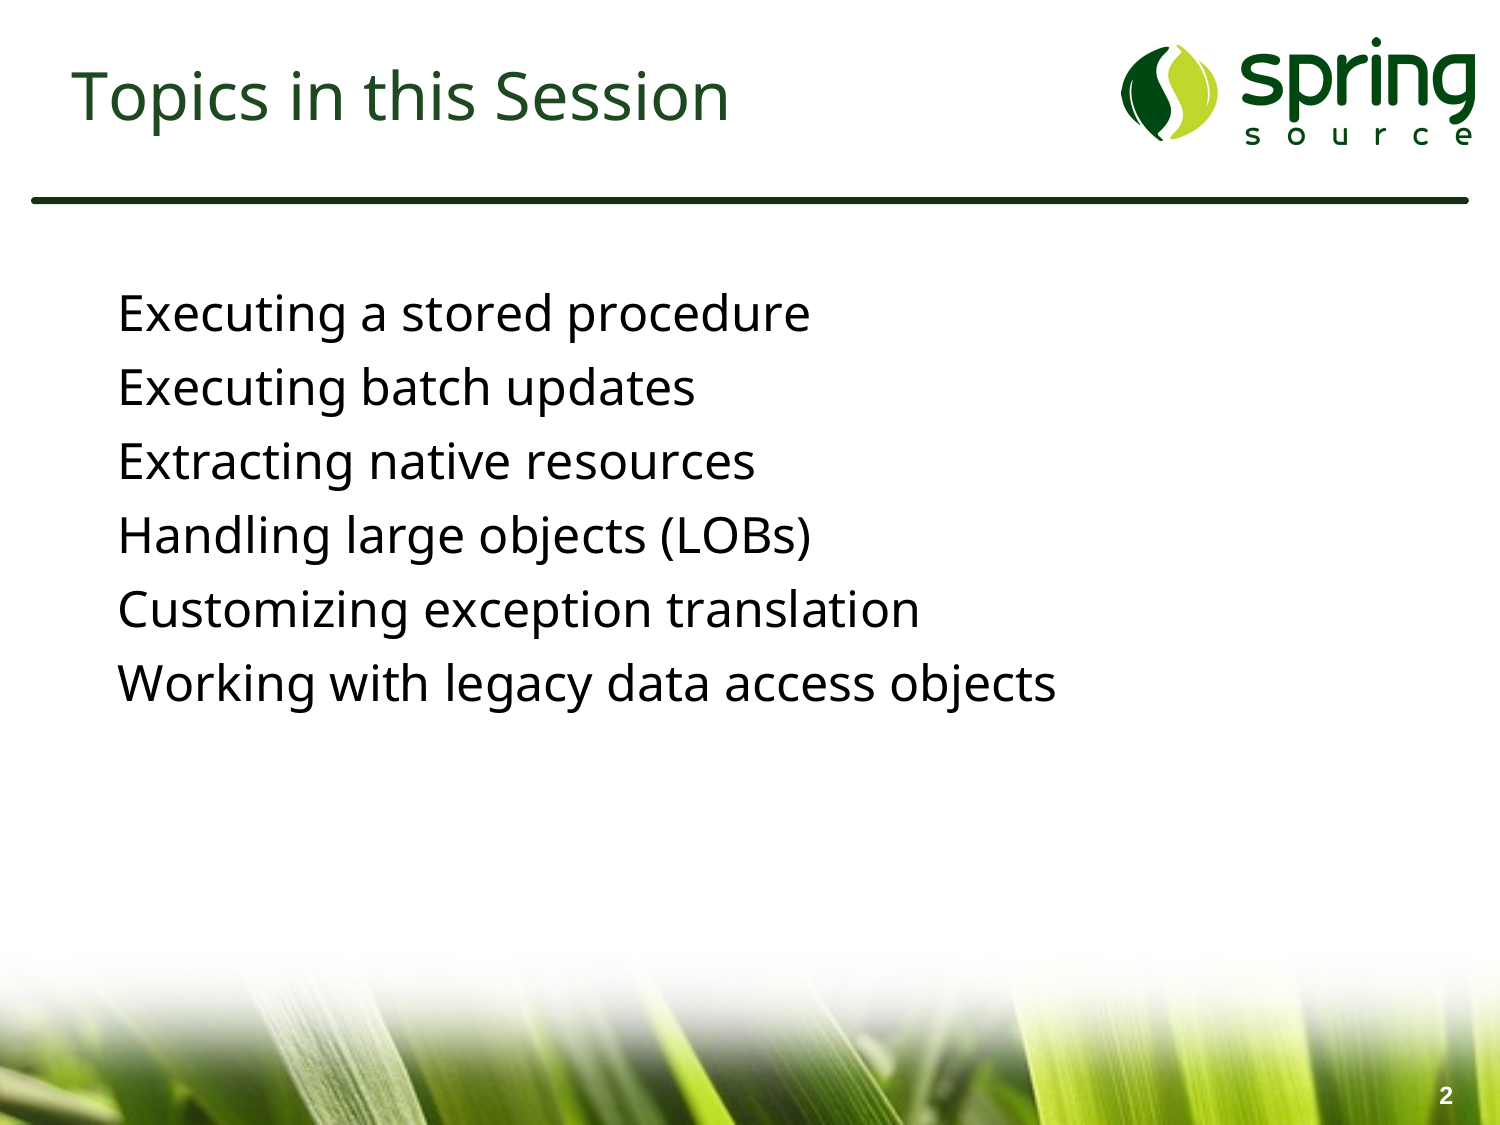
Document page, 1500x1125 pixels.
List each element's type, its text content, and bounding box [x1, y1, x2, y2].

picture [0, 944, 1500, 1125]
picture [1121, 37, 1475, 145]
list Executing a stored procedure Executing batch updates Extracting native resources Handling large objects (LOBs) Customizing exception translation Working with legacy data access objects [103, 275, 1394, 938]
title Topics in this Session [56, 13, 1089, 176]
